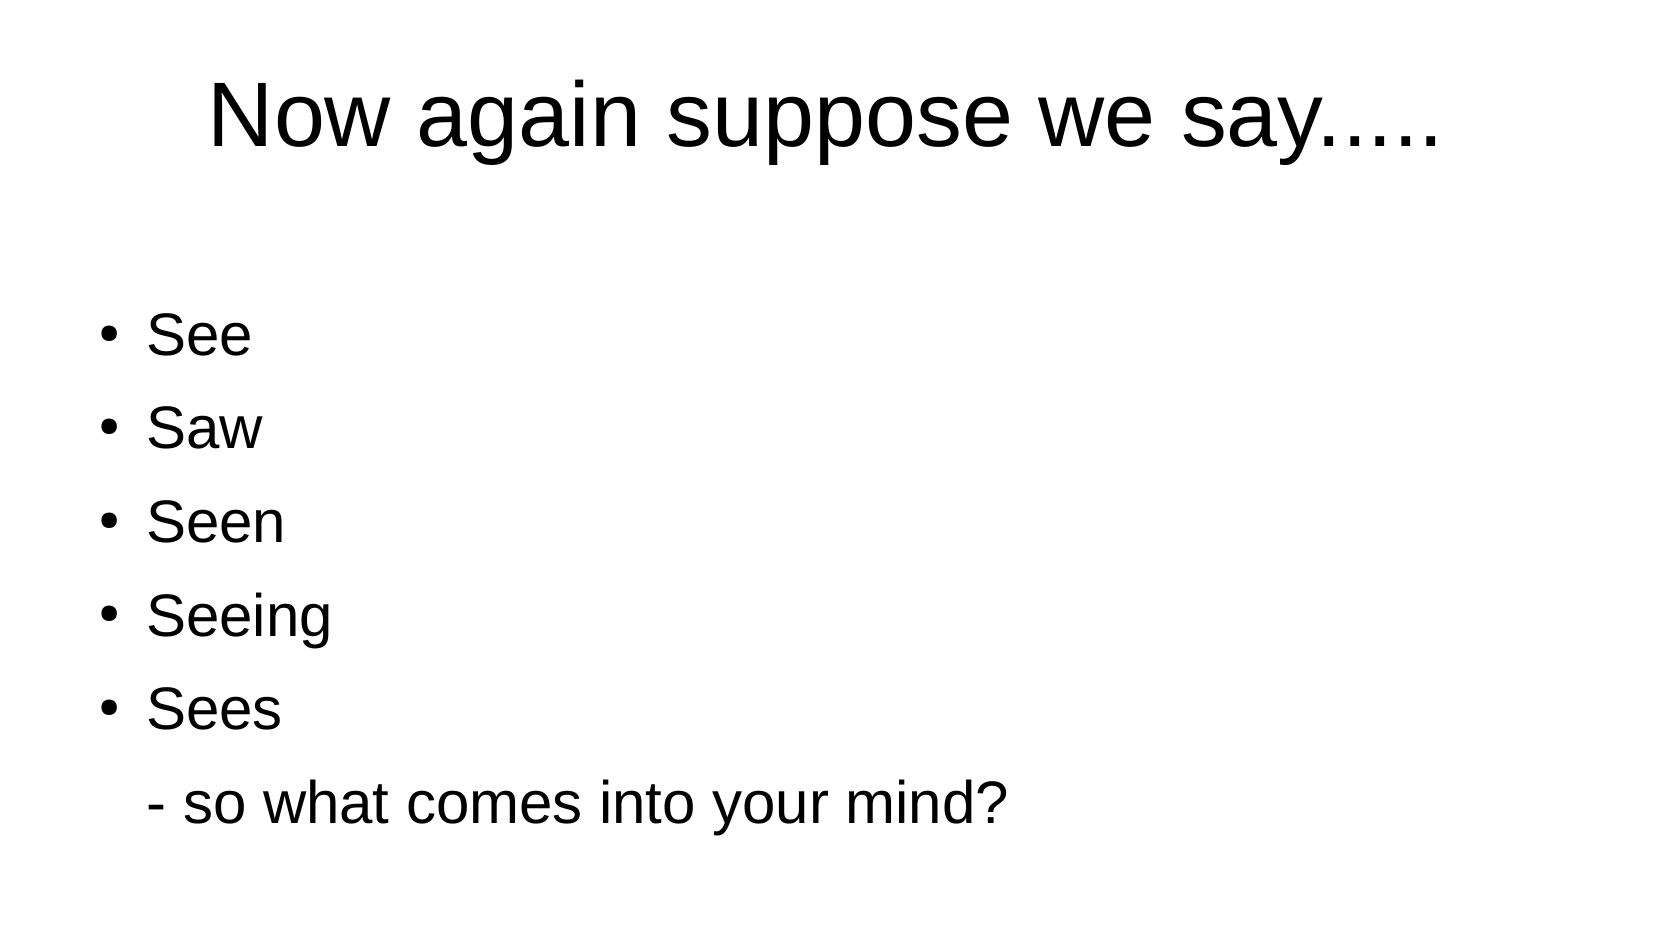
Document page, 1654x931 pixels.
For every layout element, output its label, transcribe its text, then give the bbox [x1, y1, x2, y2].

title Now again suppose we say..... [82, 37, 1571, 193]
list See Saw Seen Seeing Sees - so what comes into your mind? [82, 301, 1571, 841]
